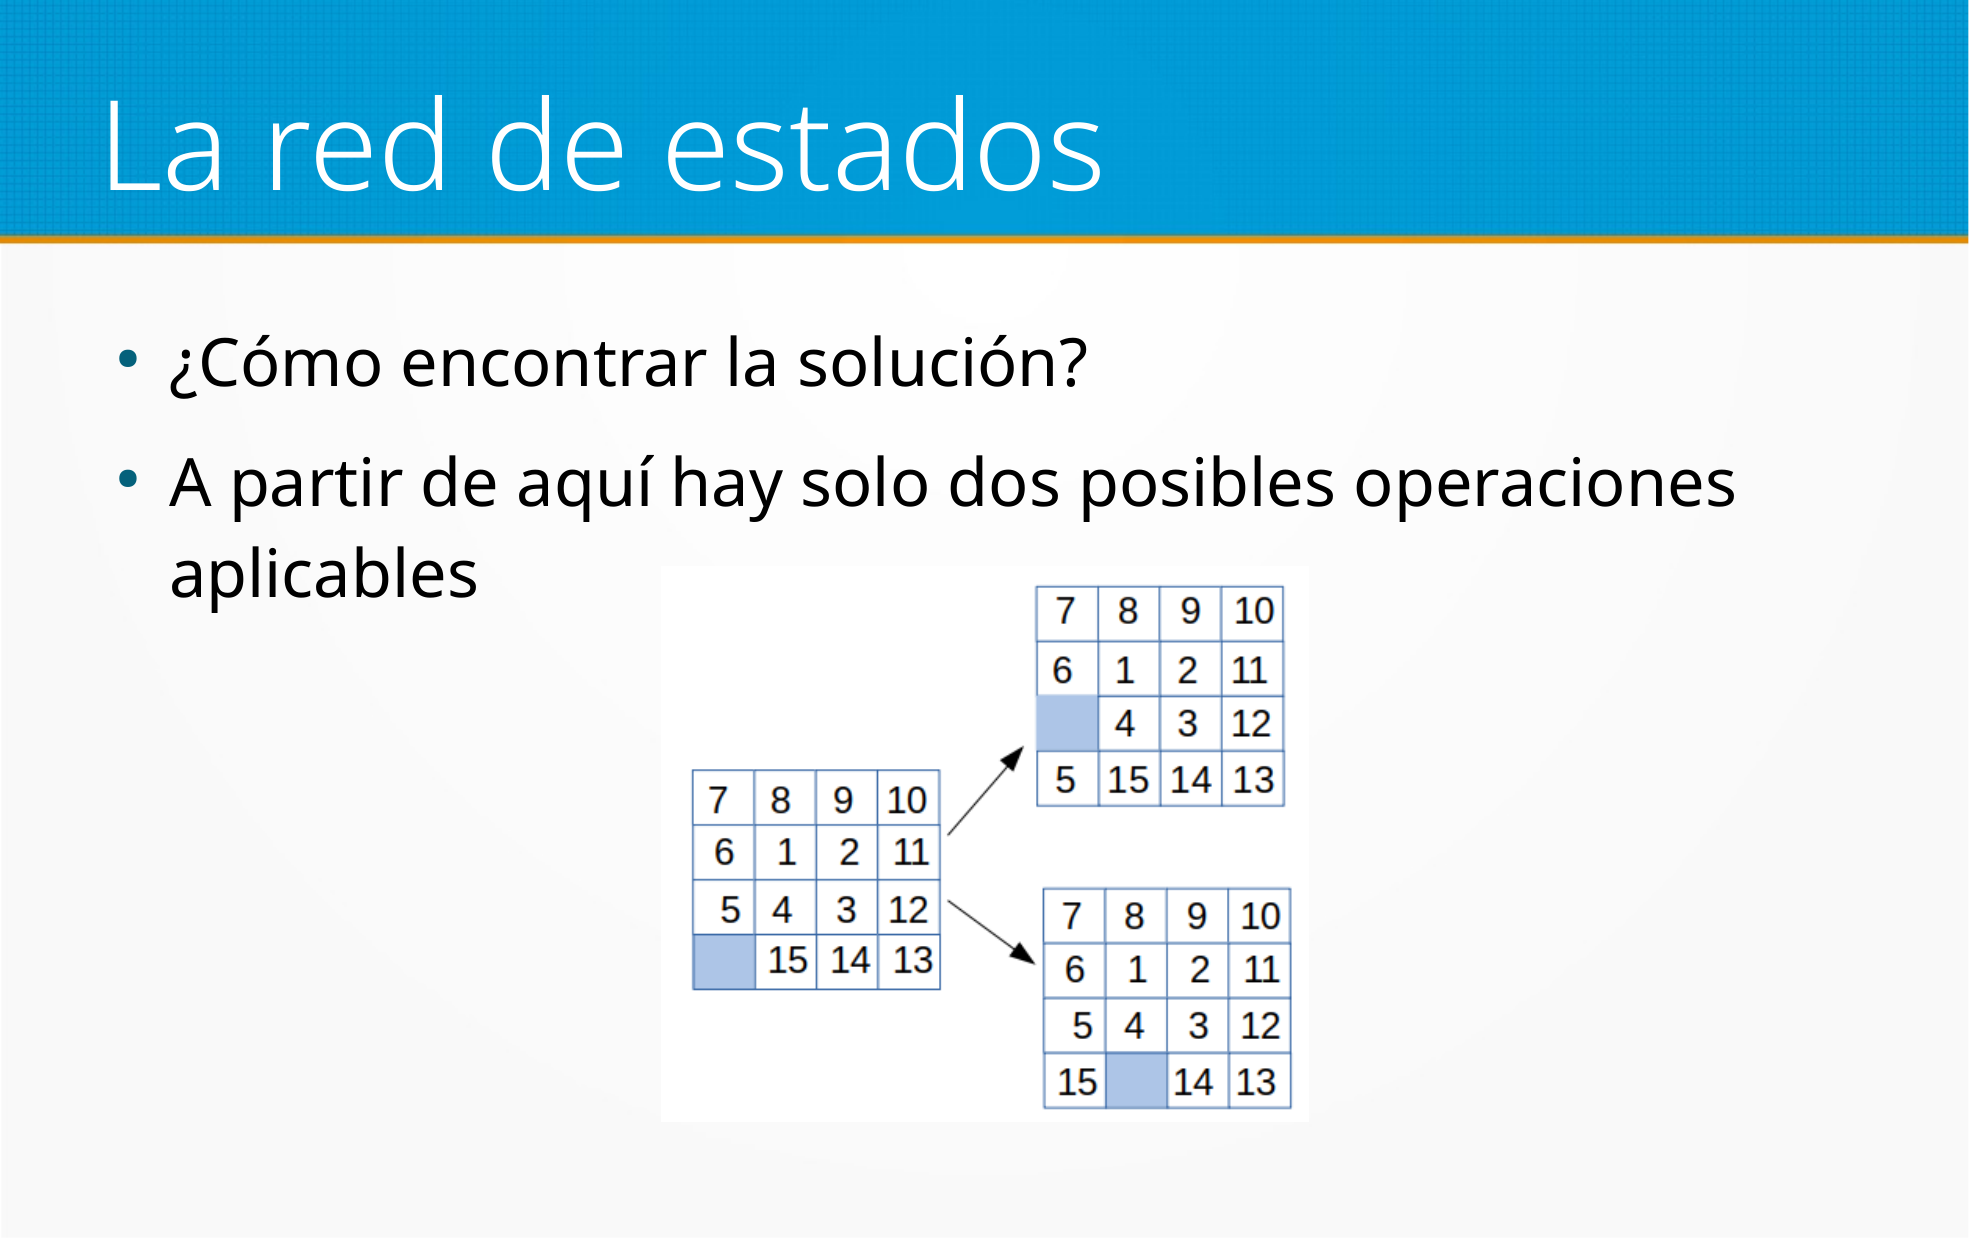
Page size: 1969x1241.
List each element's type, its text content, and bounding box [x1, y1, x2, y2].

list ¿Cómo encontrar la solución? A partir de aquí hay solo dos posibles operaciones aplicables [98, 315, 1861, 1081]
picture [0, 233, 1969, 1241]
title La red de estados [98, 19, 1870, 227]
